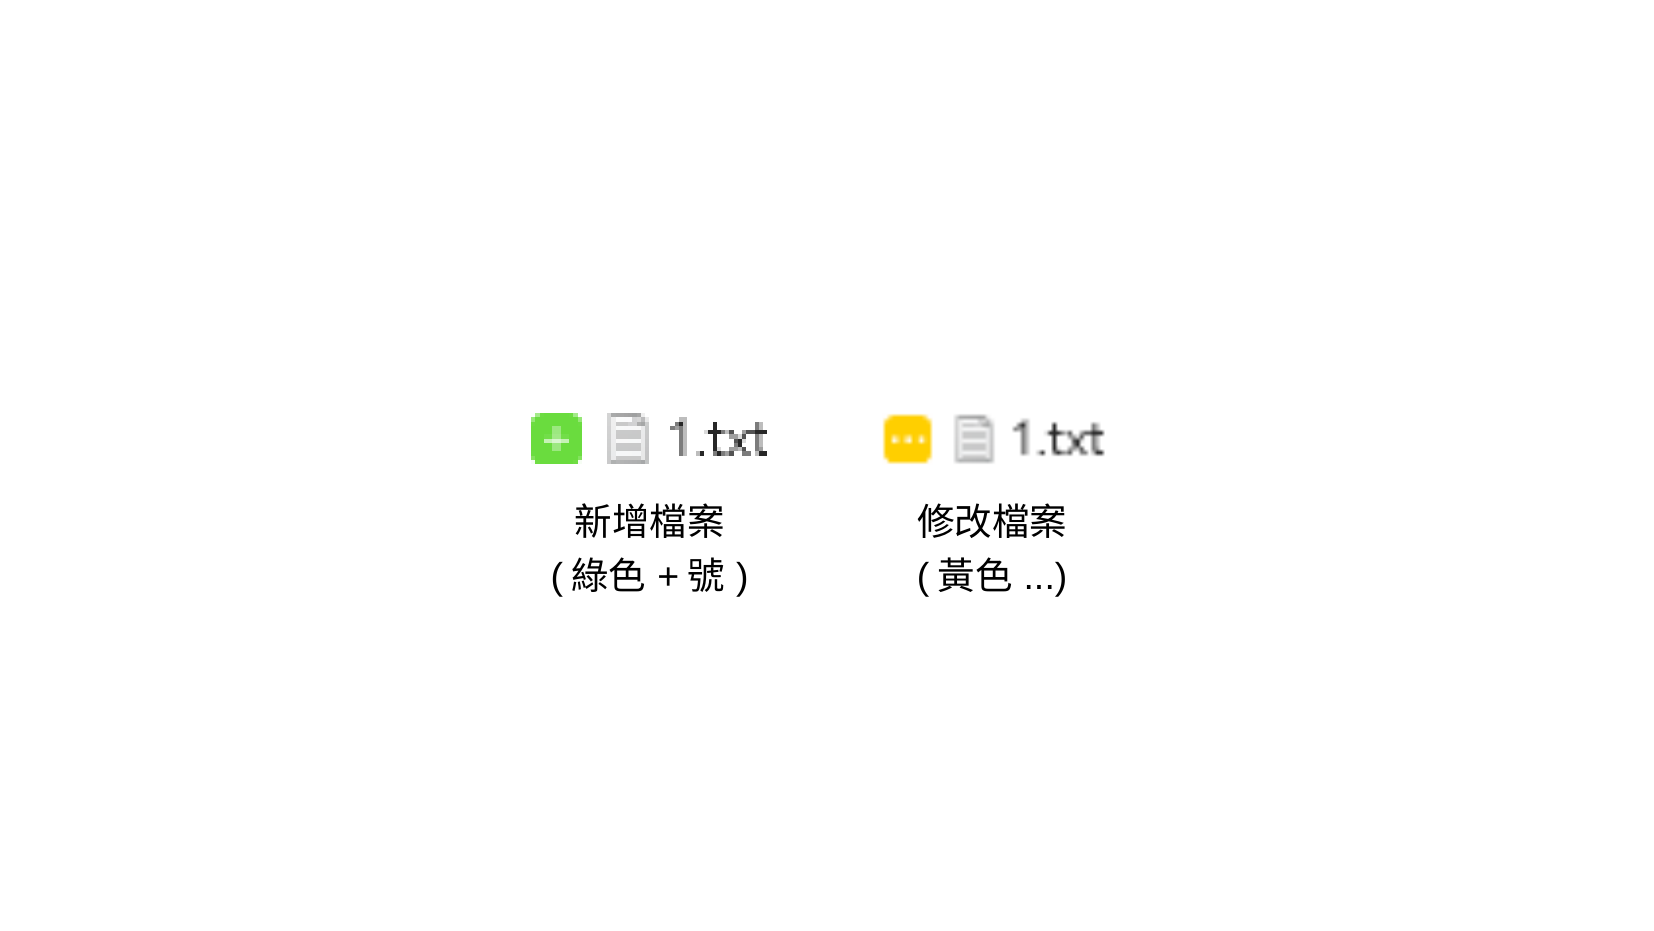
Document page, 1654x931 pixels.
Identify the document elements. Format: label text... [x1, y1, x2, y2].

picture [870, 401, 1140, 472]
text_box 新增檔案 (綠色+號) [531, 484, 768, 599]
picture [519, 401, 789, 473]
text_box 修改檔案 (黃色...) [874, 484, 1111, 599]
